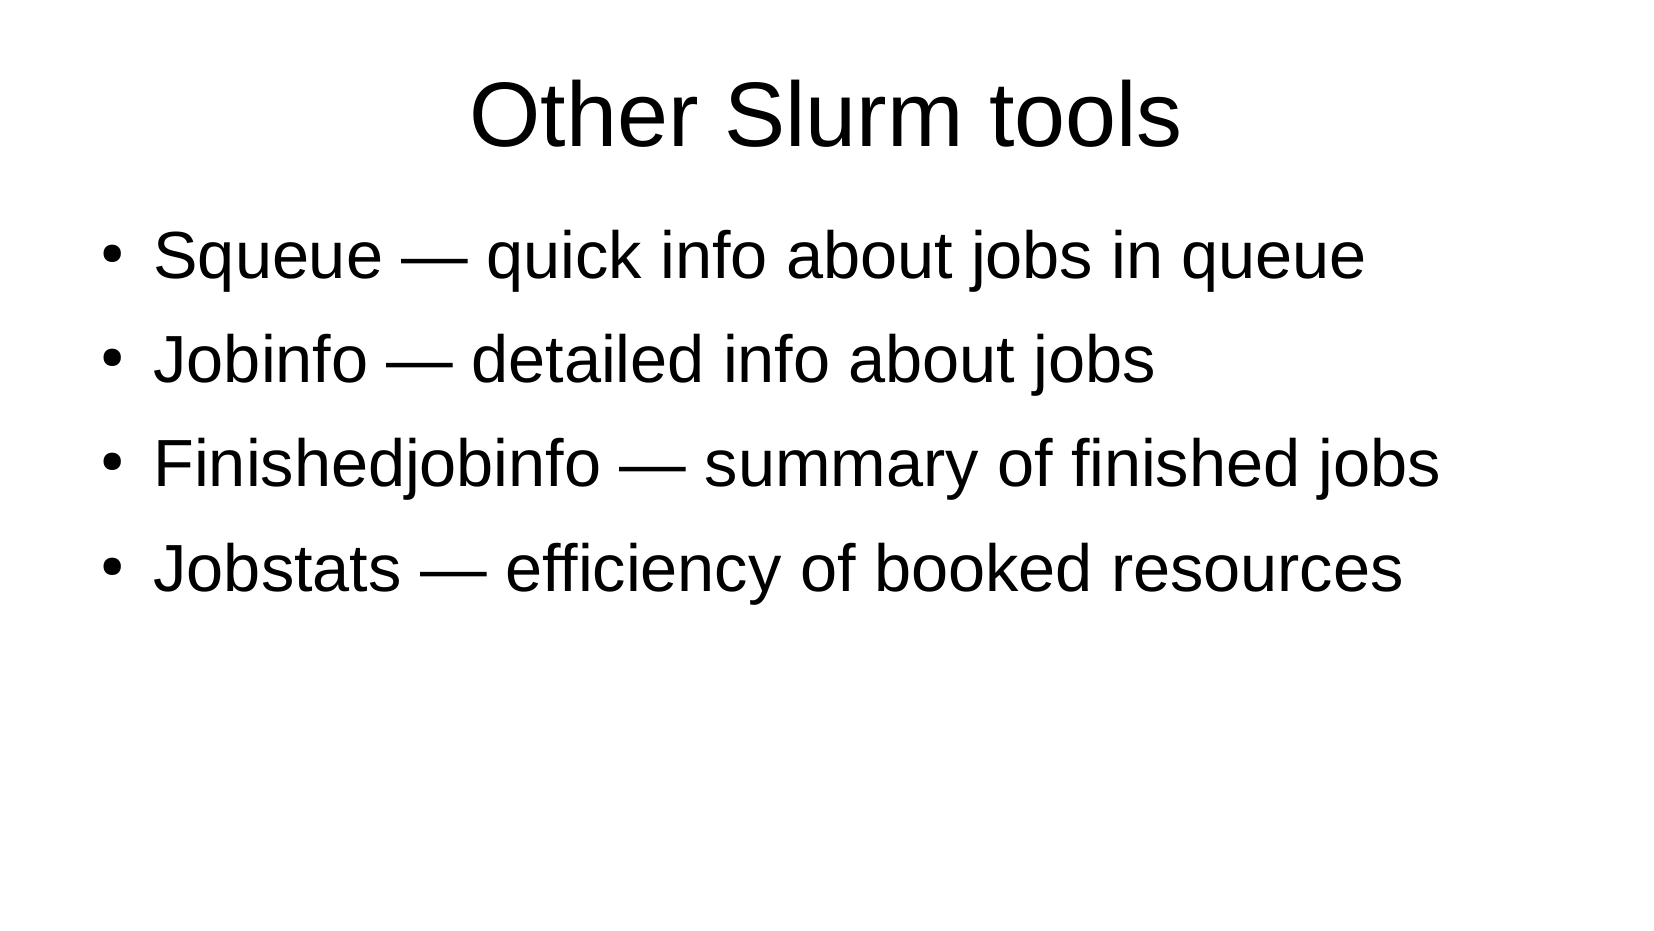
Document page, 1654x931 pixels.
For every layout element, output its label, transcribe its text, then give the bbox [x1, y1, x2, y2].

list Squeue — quick info about jobs in queue Jobinfo — detailed info about jobs Finishedjobinfo — summary of finished jobs Jobstats — efficiency of booked resources [82, 217, 1571, 758]
title Other Slurm tools [82, 37, 1571, 193]
